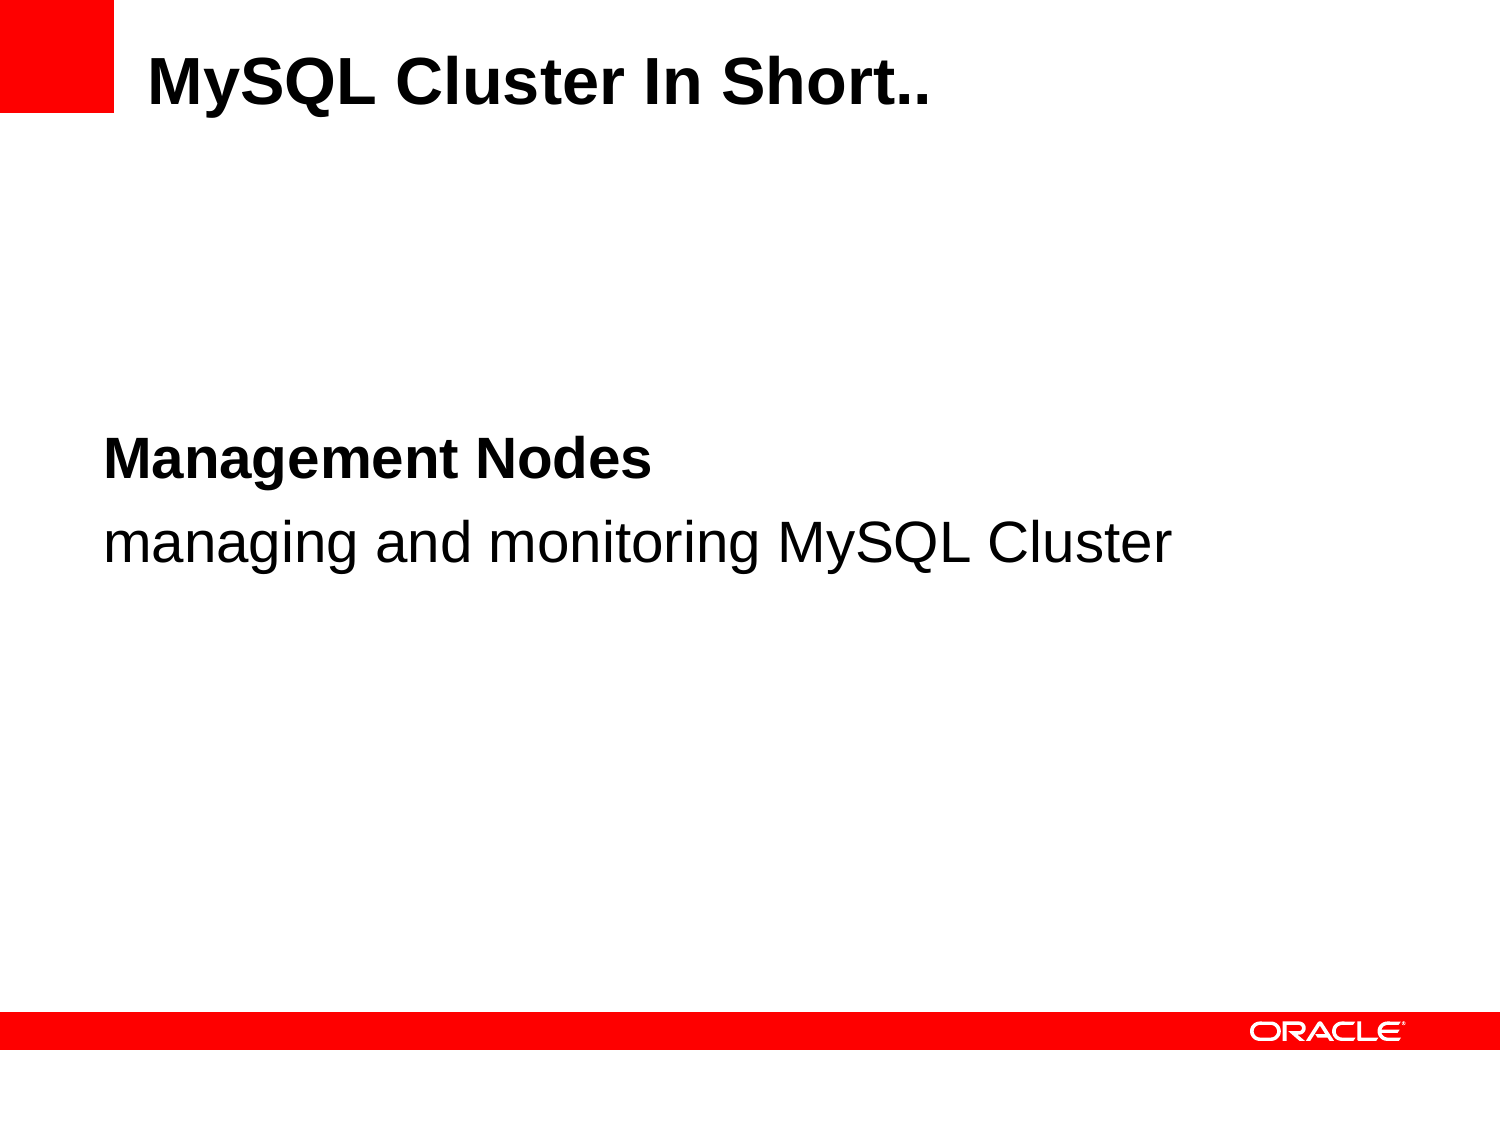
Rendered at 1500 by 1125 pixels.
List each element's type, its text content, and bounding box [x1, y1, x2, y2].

text_box Management Nodes managing and monitoring MySQL Cluster [88, 412, 1388, 582]
picture [0, 1012, 1500, 1050]
title MySQL Cluster In Short.. [147, 8, 1392, 119]
picture [0, 0, 114, 113]
